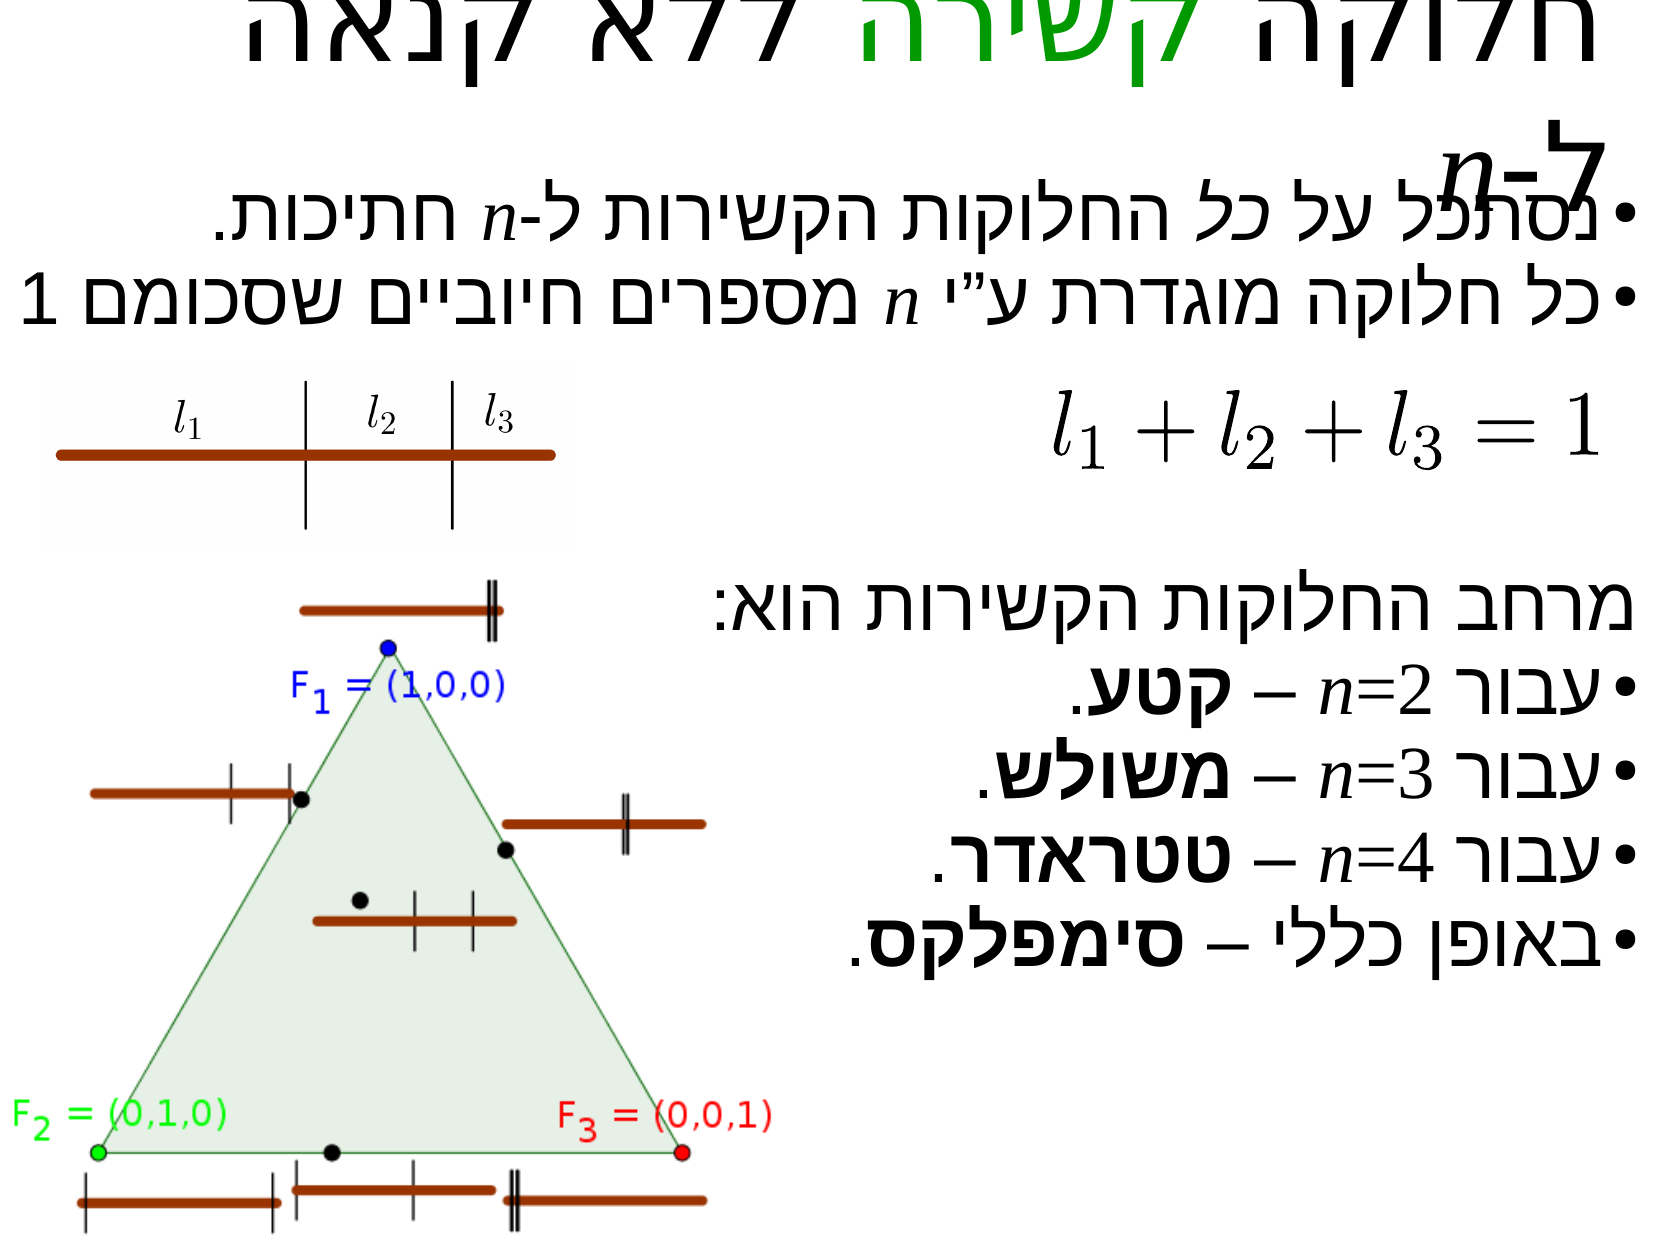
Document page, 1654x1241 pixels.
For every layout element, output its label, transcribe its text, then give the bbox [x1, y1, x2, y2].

picture [0, 579, 781, 1235]
text_box [1050, 390, 1606, 471]
title חלוקה קשירה ללא קנאה ל-n [30, 7, 1654, 165]
text_box מרחב החלוקות הקשירות הוא: עבור n=2 – קטע. עבור n=3 – משולש. עבור n=4 – טטראדר. באופן כללי – סימפלקס. [690, 555, 1654, 1006]
picture [45, 360, 571, 551]
text_box נסתכל על כל החלוקות הקשירות ל-n חתיכות. כל חלוקה מוגדרת ע”י n מספרים חיוביים שסכומם 1 [0, 165, 1654, 361]
